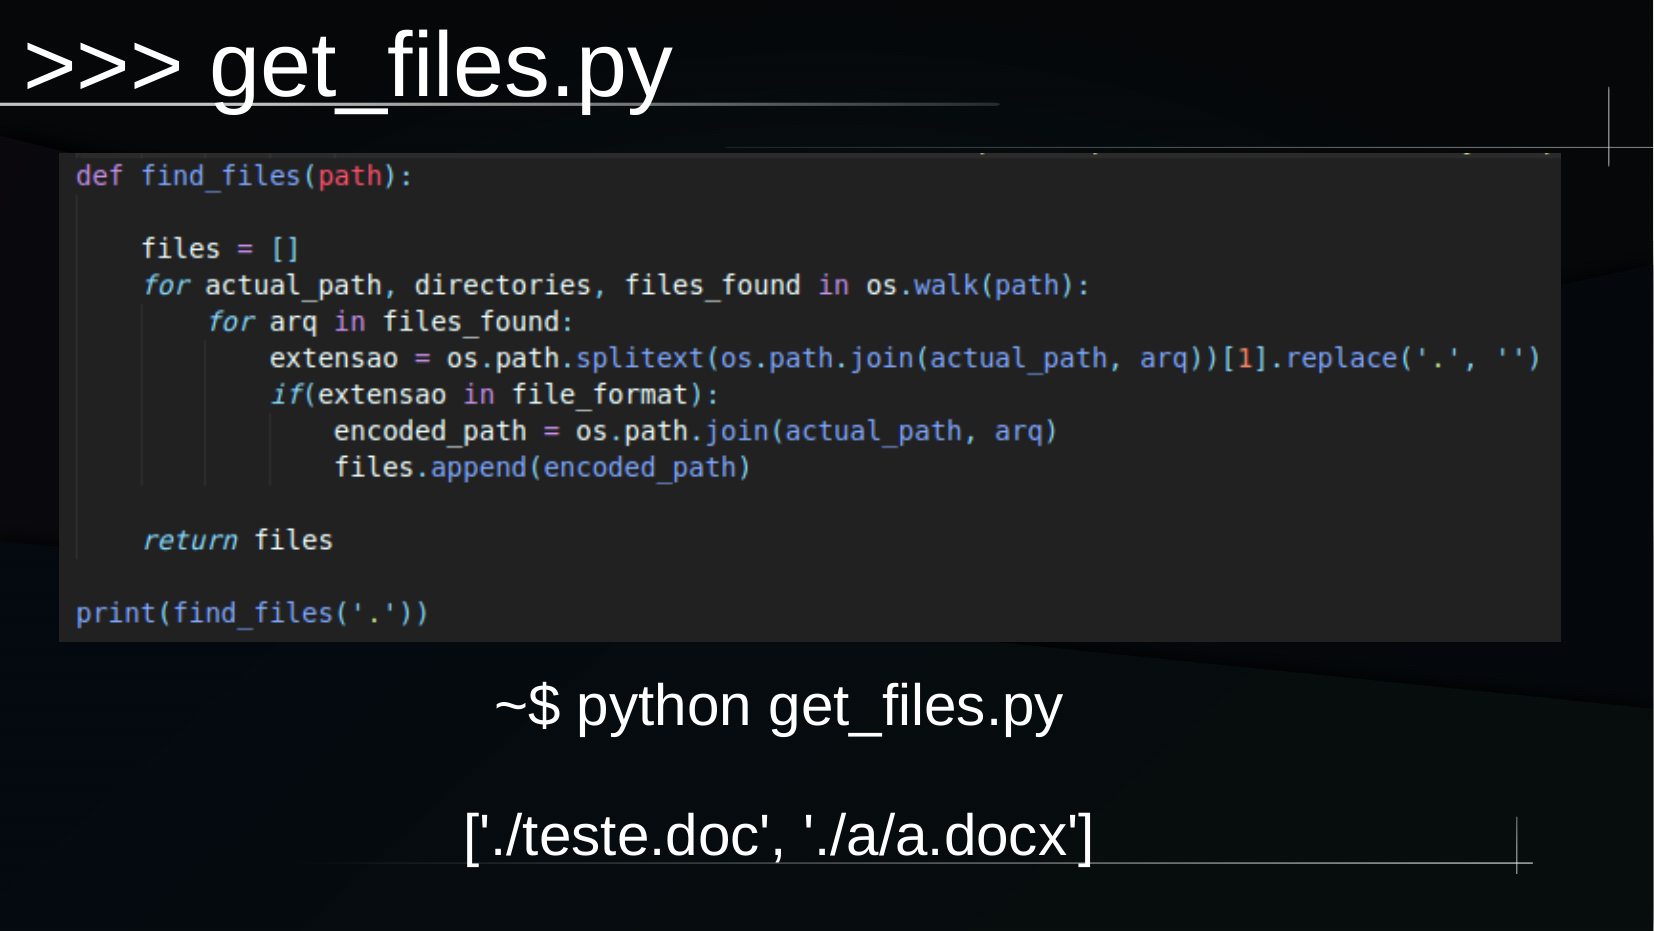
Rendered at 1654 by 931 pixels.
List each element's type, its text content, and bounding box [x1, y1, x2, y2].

subtitle ~$ python get_files.py ['./teste.doc', './a/a.docx'] [35, 499, 1524, 931]
title >>> get_files.py [23, 11, 1589, 119]
picture [0, 0, 1654, 931]
